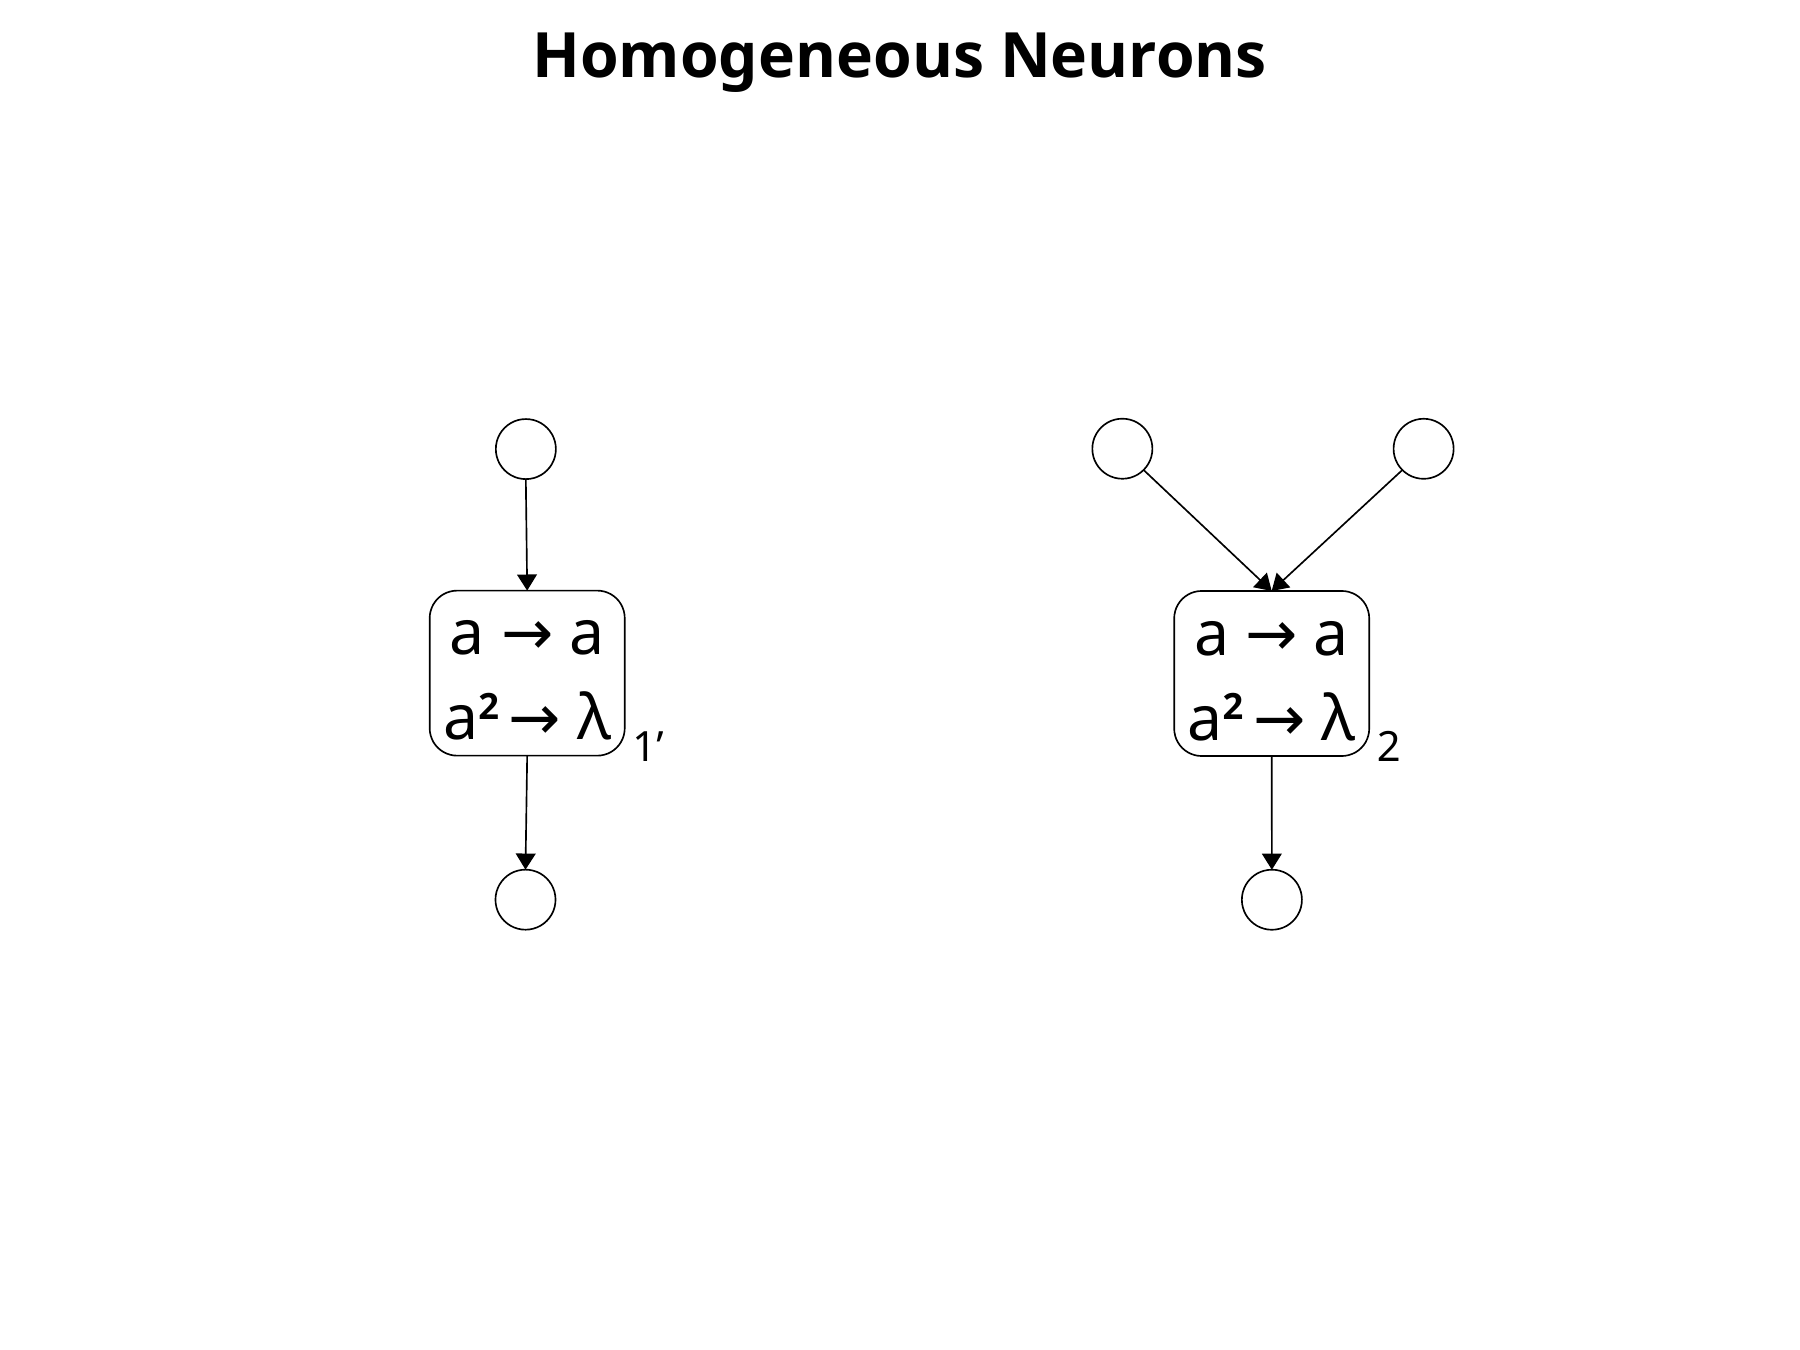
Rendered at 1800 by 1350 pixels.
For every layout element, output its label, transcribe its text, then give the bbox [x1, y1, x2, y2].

text_box a → a a2 → λ [1174, 590, 1370, 757]
text_box Homogeneous Neurons [0, 3, 1800, 101]
text_box 2 [1362, 709, 1421, 780]
text_box a → a a2 → λ [429, 590, 625, 756]
text_box 1’ [617, 709, 693, 780]
